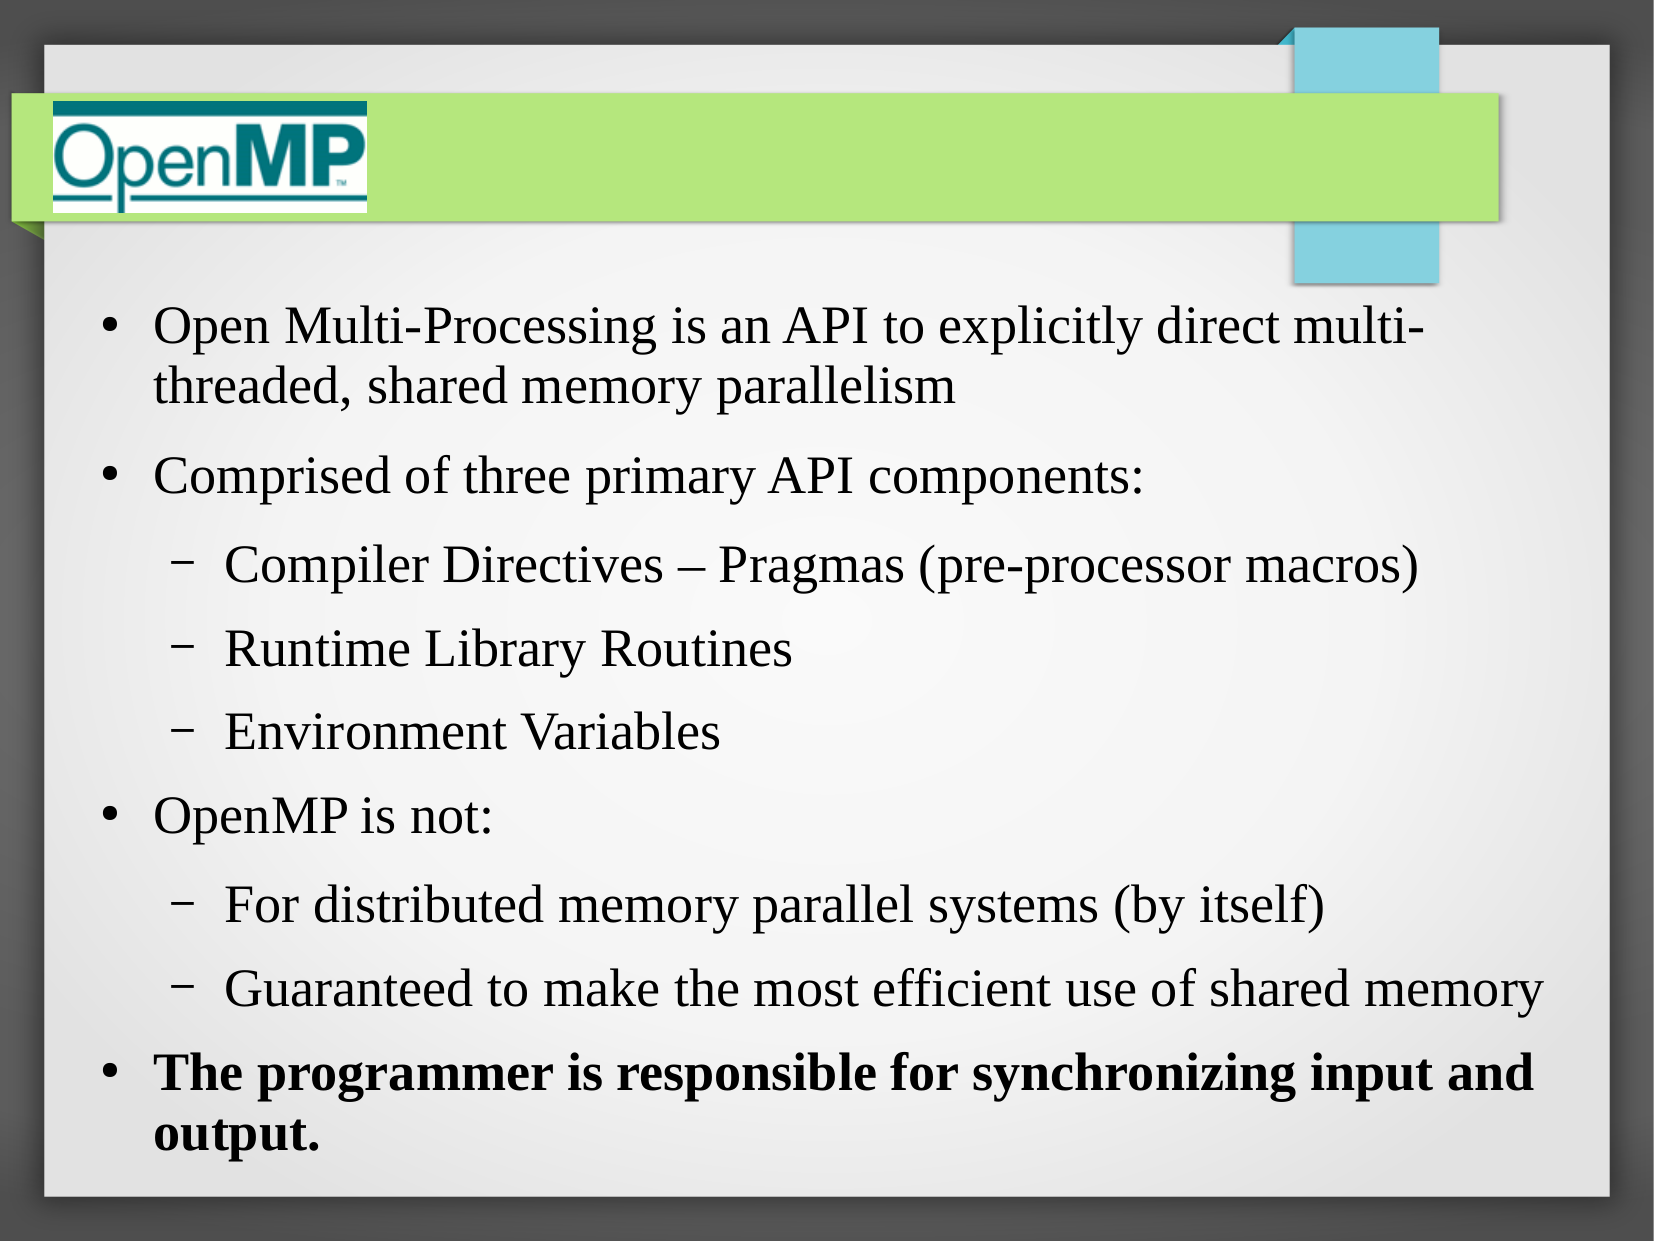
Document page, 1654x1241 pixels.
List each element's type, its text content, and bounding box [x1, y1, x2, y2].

picture [0, 0, 1654, 1241]
list Open Multi-Processing is an API to explicitly direct multi-threaded, shared memory parallelism Comprised of three primary API components: Compiler Directives – Pragmas (pre-processor macros) Runtime Library Routines Environment Variables OpenMP is not: For distributed memory parallel systems (by itself) Guaranteed to make the most efficient use of shared memory The programmer is responsible for synchronizing input and output. [82, 295, 1571, 1015]
